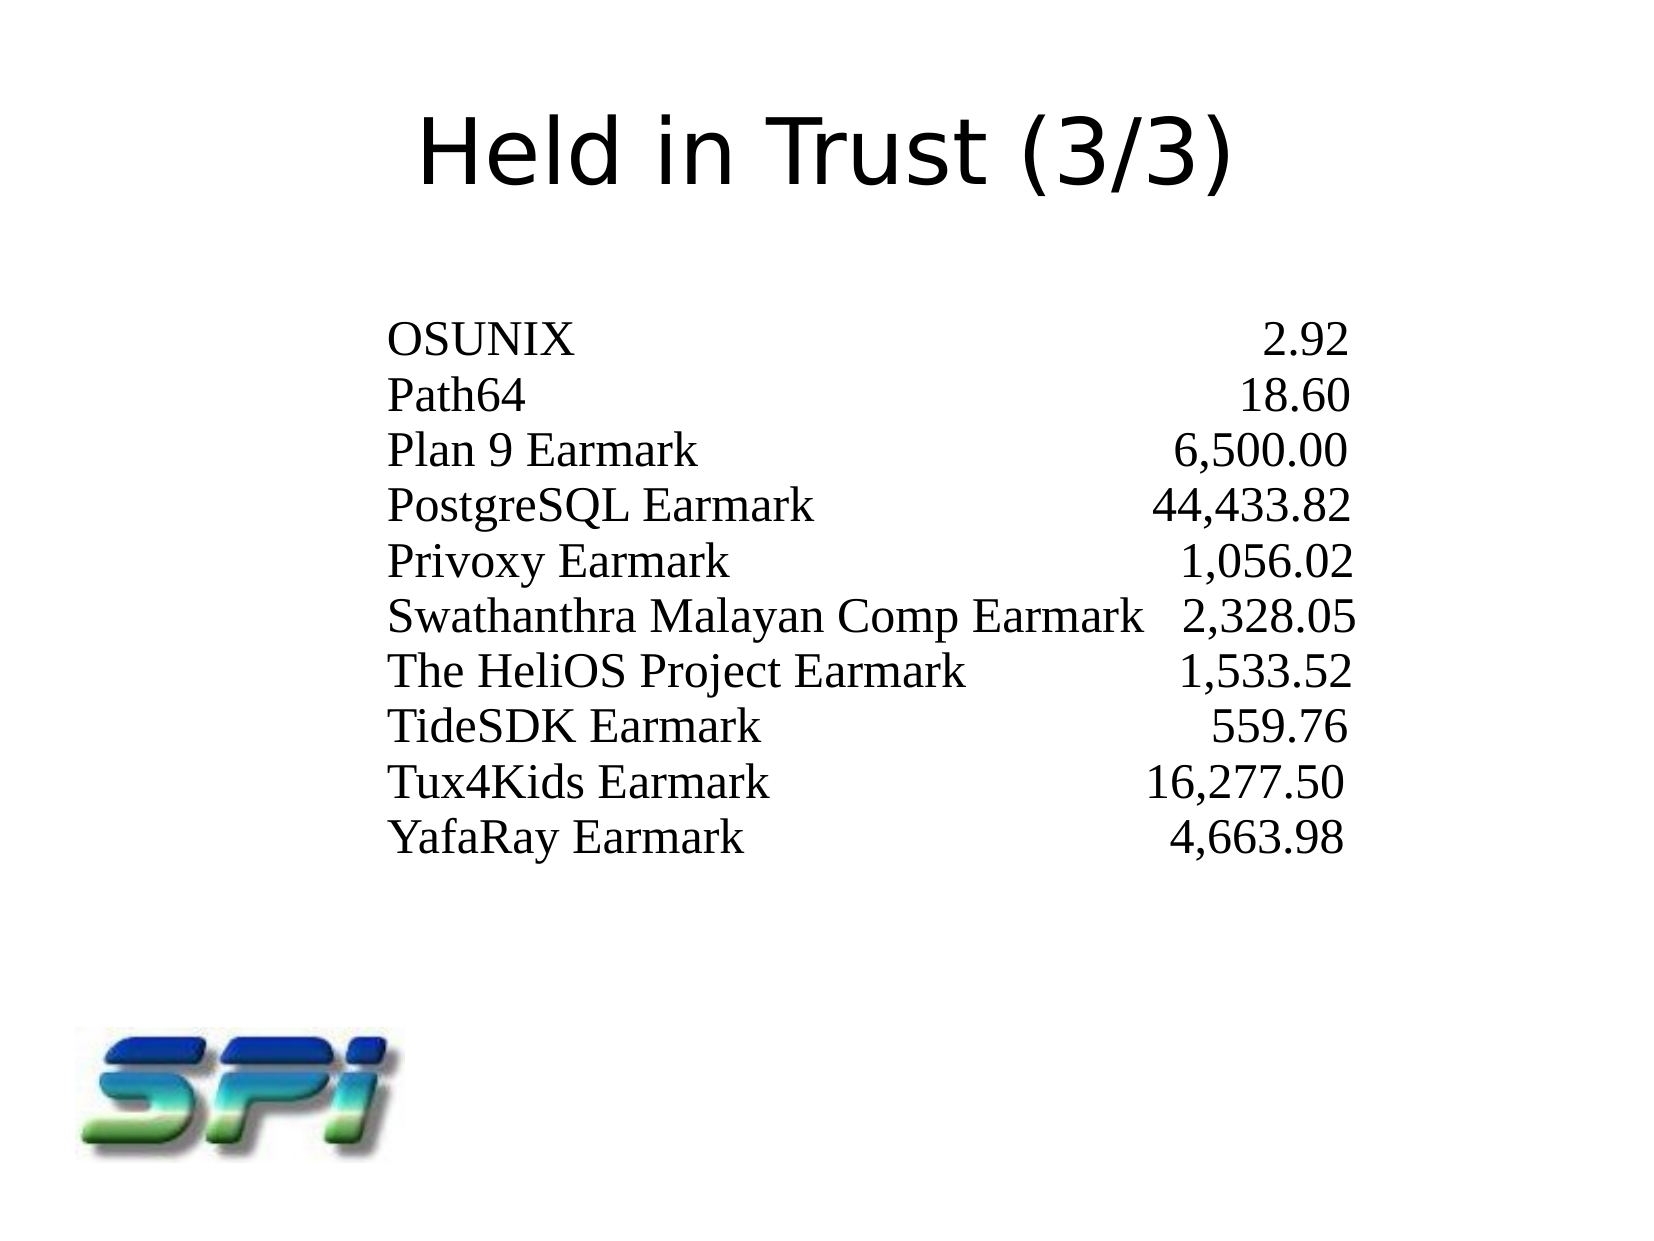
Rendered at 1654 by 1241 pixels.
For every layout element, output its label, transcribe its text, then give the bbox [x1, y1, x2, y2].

text_box OSUNIX 2.92 Path64 18.60 Plan 9 Earmark 6,500.00 PostgreSQL Earmark 44,433.82 Privoxy Earmark 1,056.02 Swathanthra Malayan Comp Earmark 2,328.05 The HeliOS Project Earmark 1,533.52 TideSDK Earmark 559.76 Tux4Kids Earmark 16,277.50 YafaRay Earmark 4,663.98 [259, 262, 1397, 872]
title Held in Trust (3/3) [82, 49, 1571, 257]
picture [75, 1027, 405, 1163]
